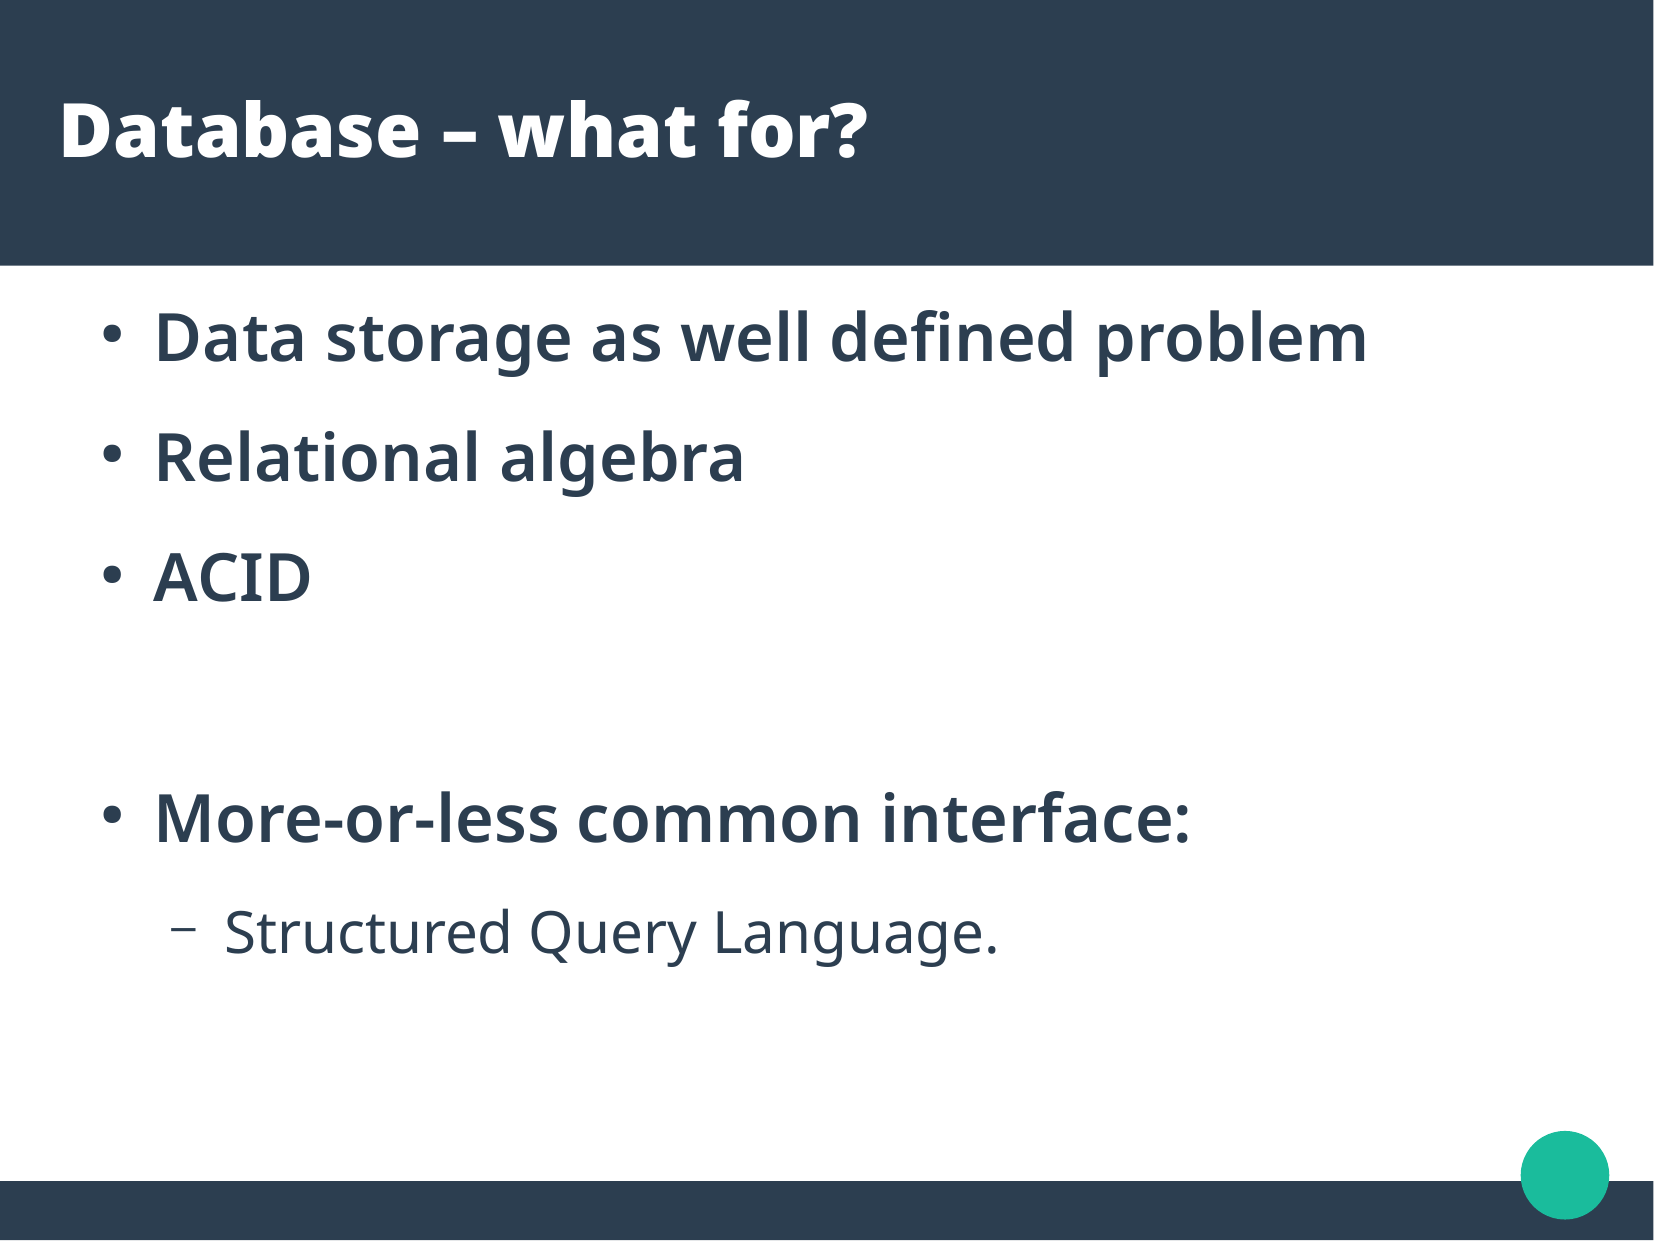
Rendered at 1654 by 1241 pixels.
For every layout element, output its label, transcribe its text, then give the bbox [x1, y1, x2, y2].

list Data storage as well defined problem Relational algebra ACID More-or-less common interface: Structured Query Language. [82, 290, 1571, 1109]
title Database – what for? [59, 49, 1595, 207]
